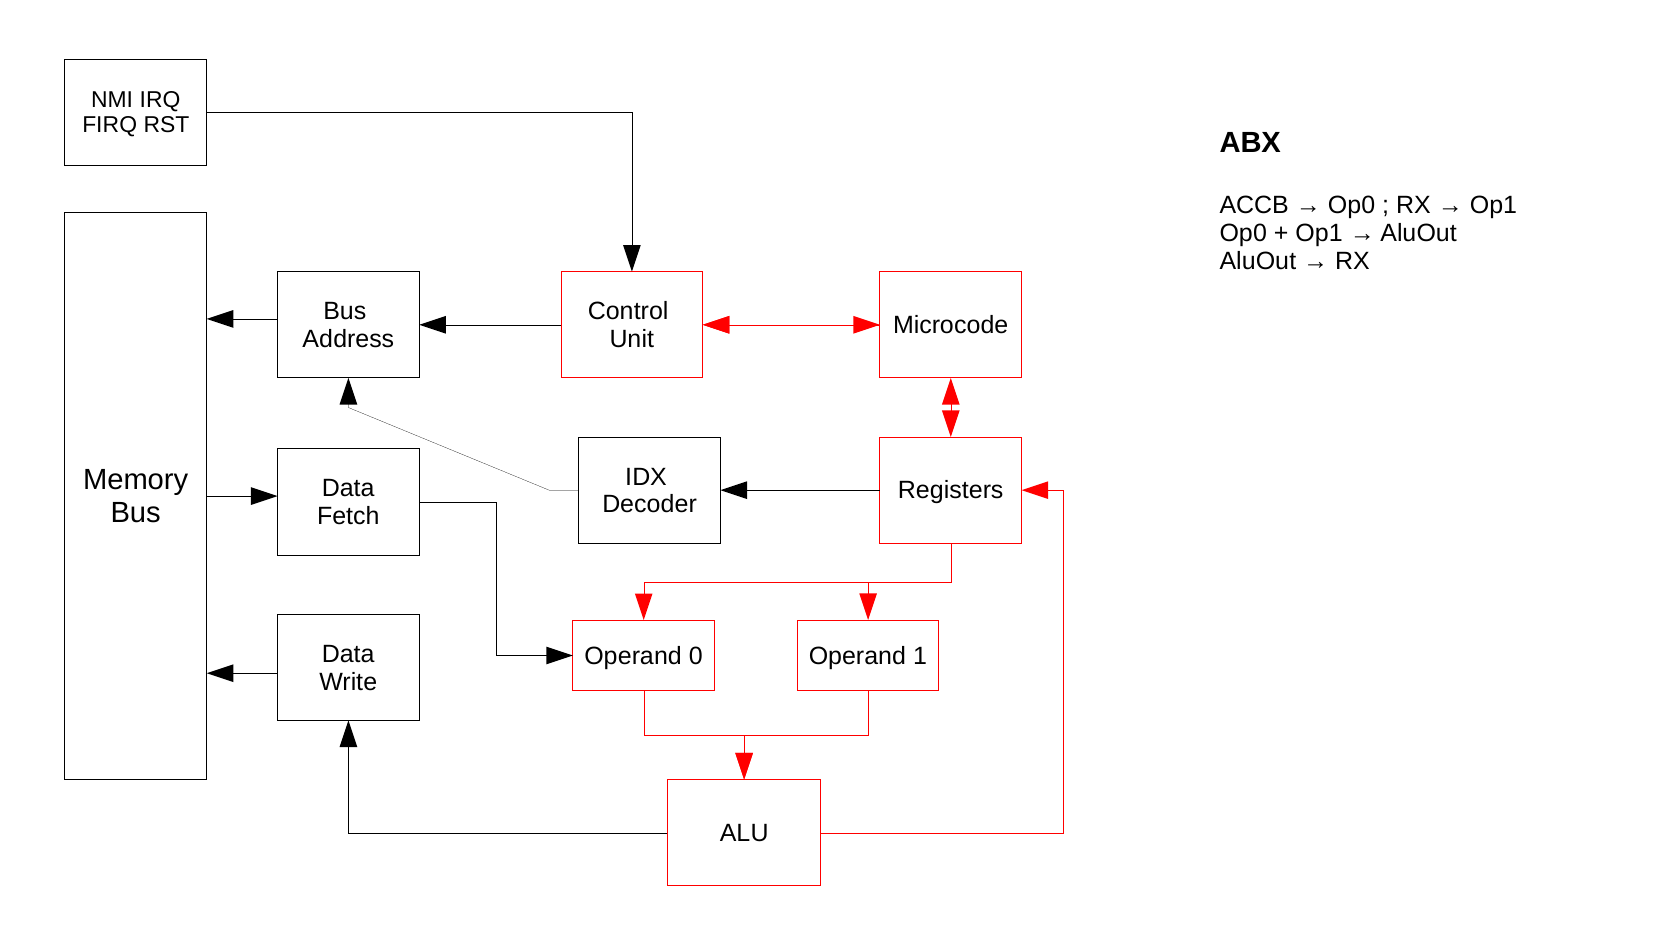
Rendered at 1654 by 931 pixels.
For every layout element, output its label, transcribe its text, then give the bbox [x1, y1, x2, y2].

text_box ABX ACCB → Op0 ; RX → Op1 Op0 + Op1 → AluOut AluOut → RX [1204, 118, 1607, 316]
text_box Registers [879, 437, 1022, 544]
text_box Memory Bus [64, 212, 207, 780]
text_box Operand 0 [572, 620, 715, 691]
text_box Operand 1 [797, 620, 939, 691]
text_box Data Write [277, 614, 420, 721]
text_box NMI IRQ FIRQ RST [64, 59, 207, 166]
text_box ALU [667, 779, 821, 886]
text_box Control Unit [561, 271, 703, 378]
text_box Data Fetch [277, 448, 420, 556]
text_box Bus Address [277, 271, 420, 378]
text_box Microcode [879, 271, 1022, 378]
text_box IDX Decoder [578, 437, 721, 544]
